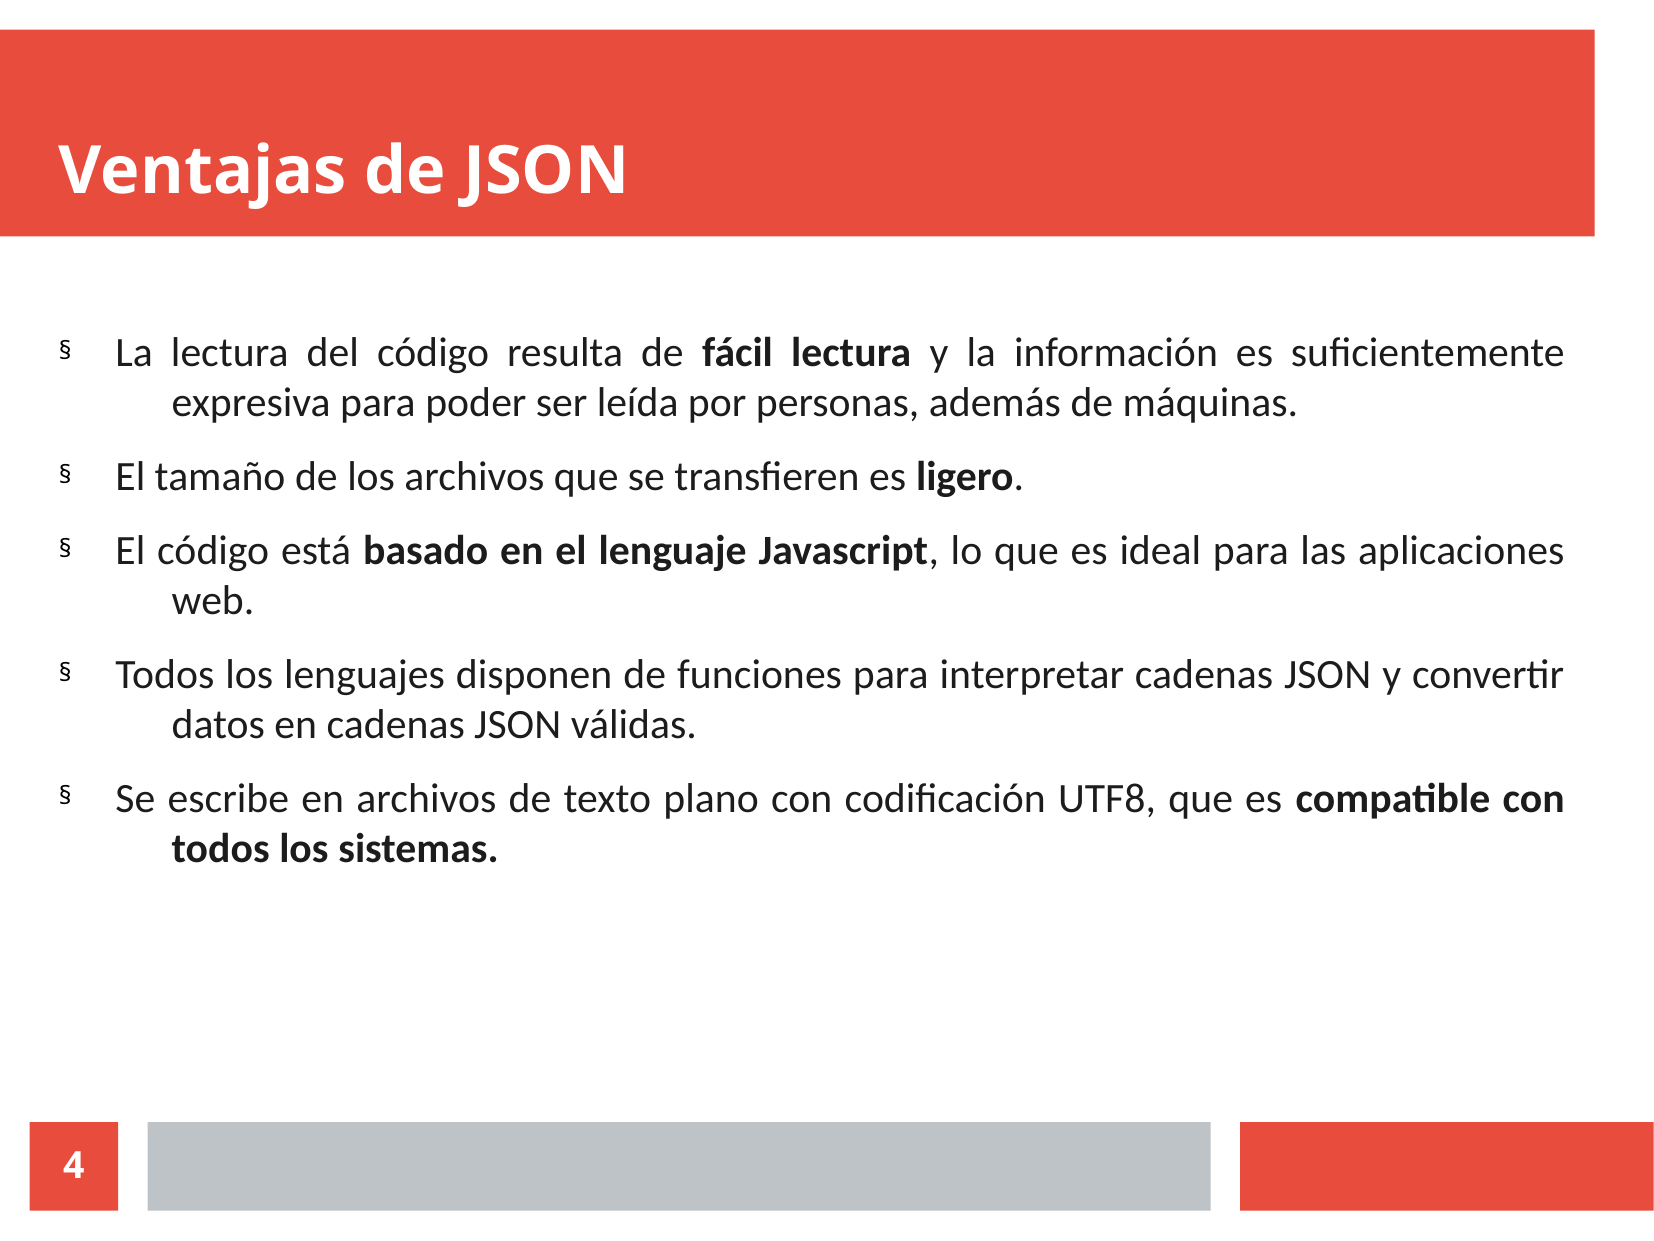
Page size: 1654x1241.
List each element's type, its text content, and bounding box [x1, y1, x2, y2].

title Ventajas de JSON [59, 59, 1595, 207]
text_box [29, 1122, 119, 1211]
list La lectura del código resulta de fácil lectura y la información es suficientemente expresiva para poder ser leída por personas, además de máquinas. El tamaño de los archivos que se transfieren es ligero. El código está basado en el lenguaje Javascript, lo que es ideal para las aplicaciones web. Todos los lenguajes disponen de funciones para interpretar cadenas JSON y convertir datos en cadenas JSON válidas. Se escribe en archivos de texto plano con codificación UTF8, que es compatible con todos los sistemas. [59, 324, 1565, 1093]
